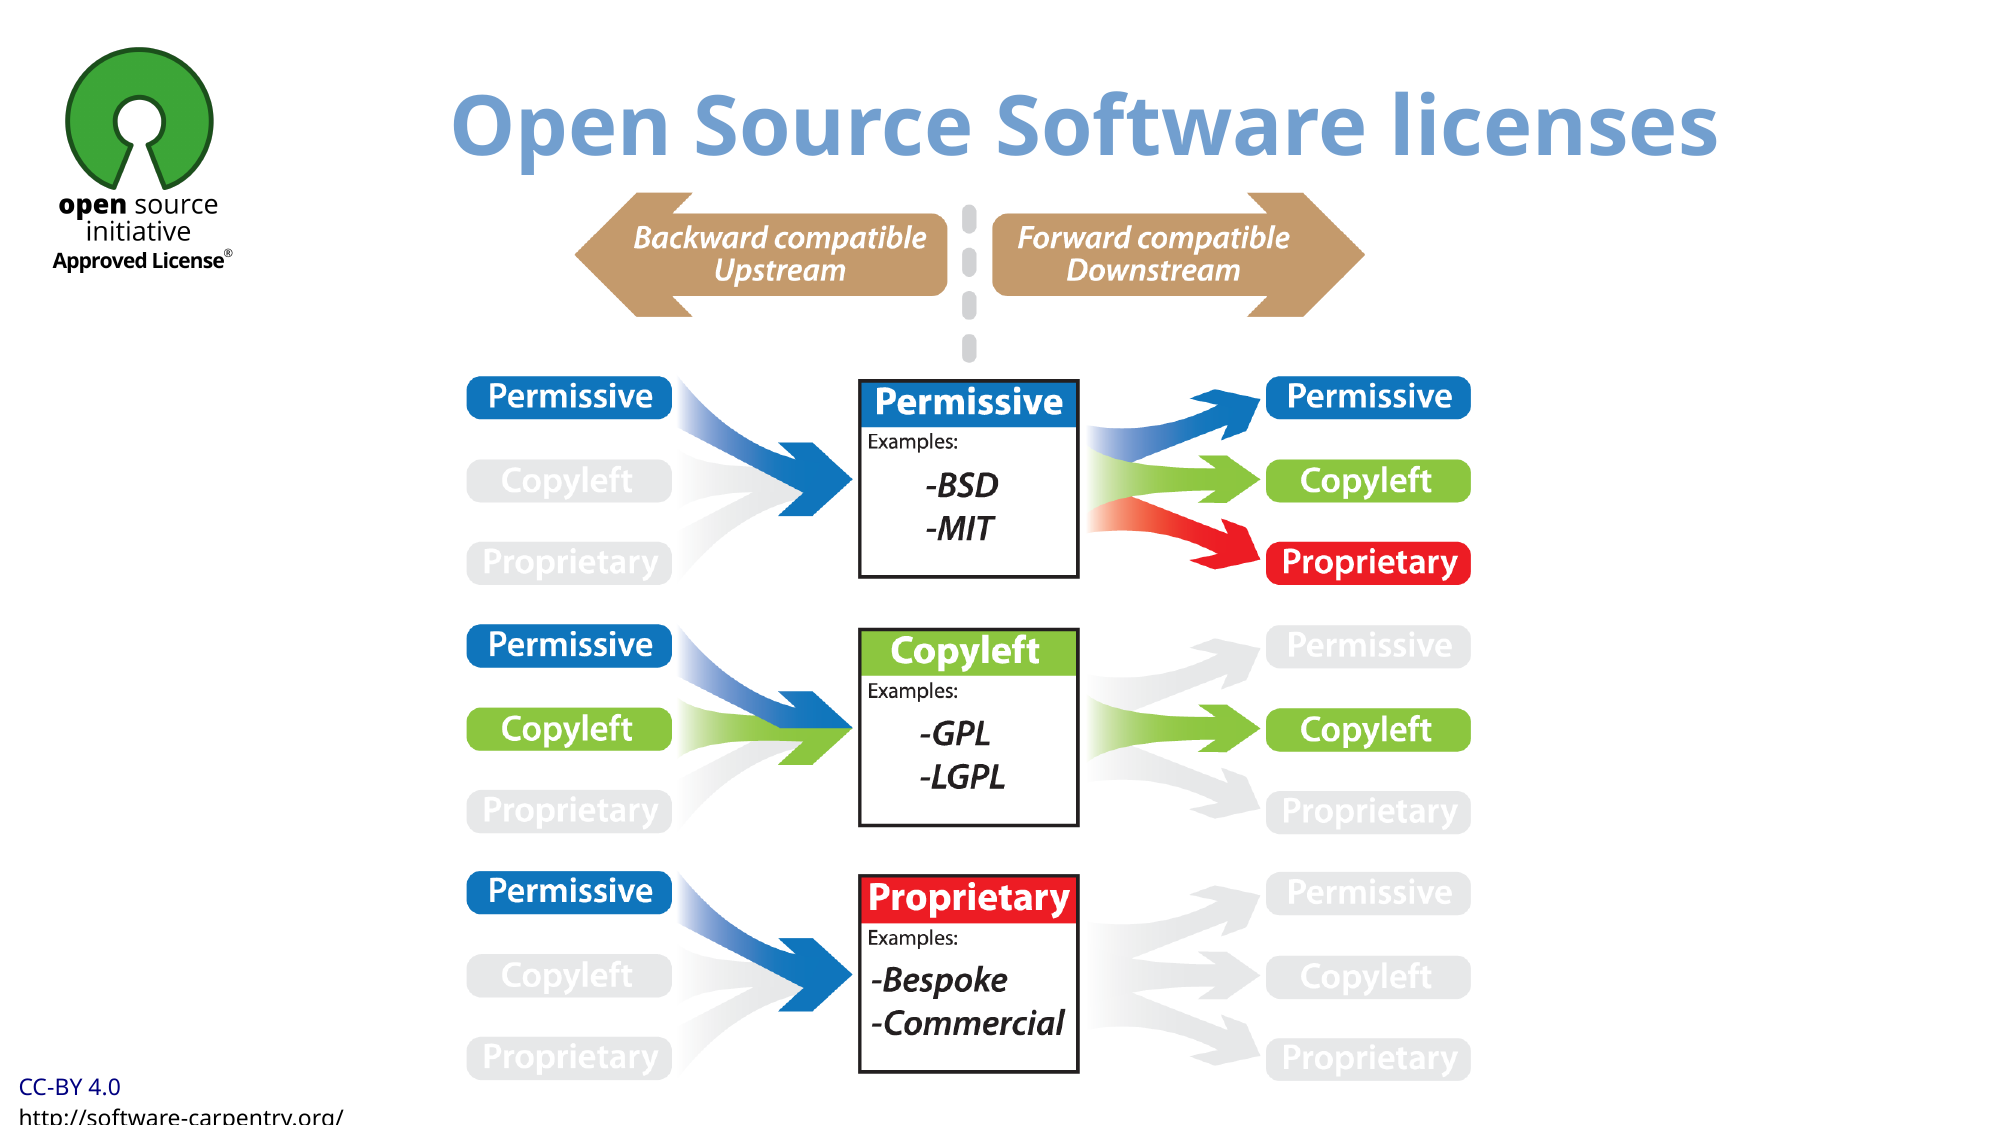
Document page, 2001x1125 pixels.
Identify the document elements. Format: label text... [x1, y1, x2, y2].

text_box CC-BY 4.0 http://software-carpentry.org/ [3, 1063, 319, 1125]
picture [47, 32, 236, 284]
text_box Open Source Software licenses [434, 59, 1566, 212]
picture [460, 186, 1477, 1087]
